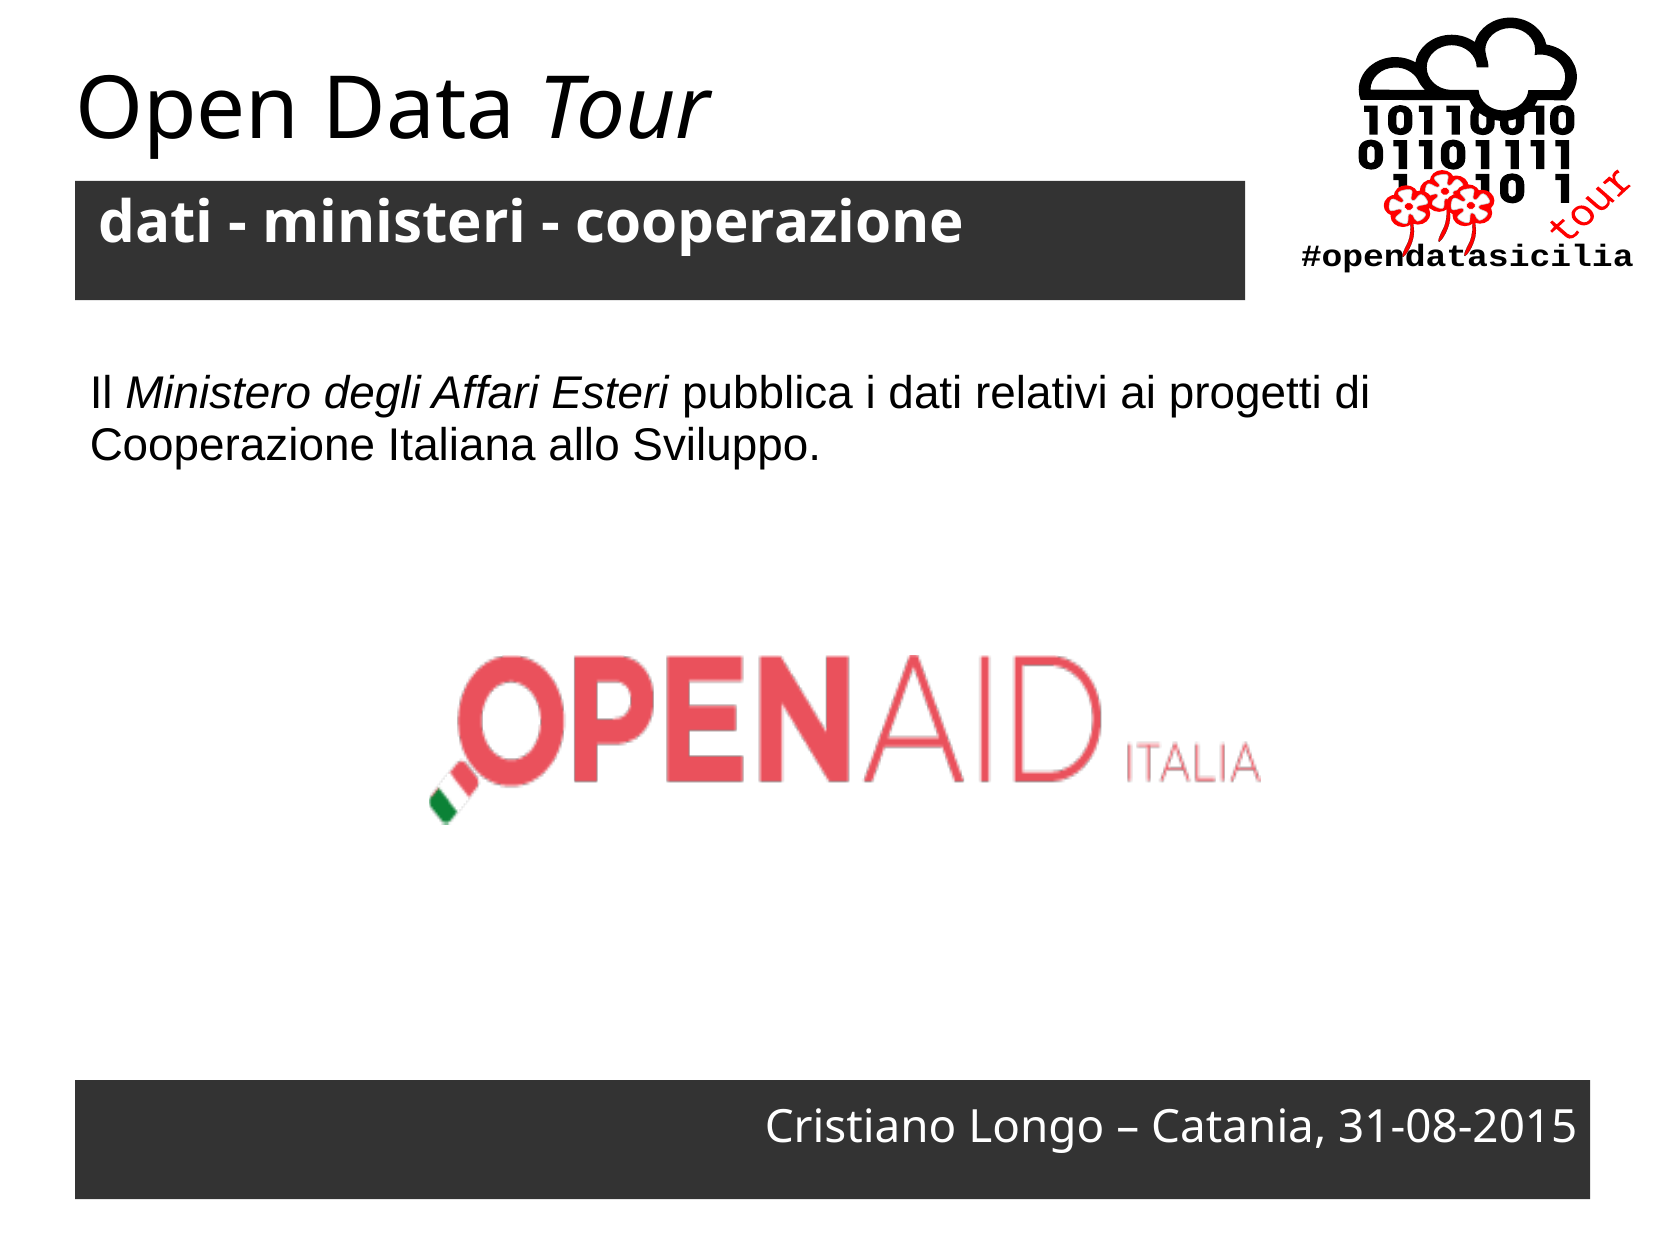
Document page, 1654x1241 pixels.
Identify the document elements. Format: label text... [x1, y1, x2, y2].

list Cristiano Longo – Catania, 31-08-2015 [75, 1080, 1591, 1200]
list dati - ministeri - cooperazione [75, 180, 1246, 301]
text_box Il Ministero degli Affari Esteri pubblica i dati relativi ai progetti di Cooperazione Italiana allo Sviluppo. [75, 360, 1561, 541]
picture [1302, 17, 1633, 273]
picture [429, 655, 1261, 826]
list Open Data Tour [75, 45, 1246, 165]
